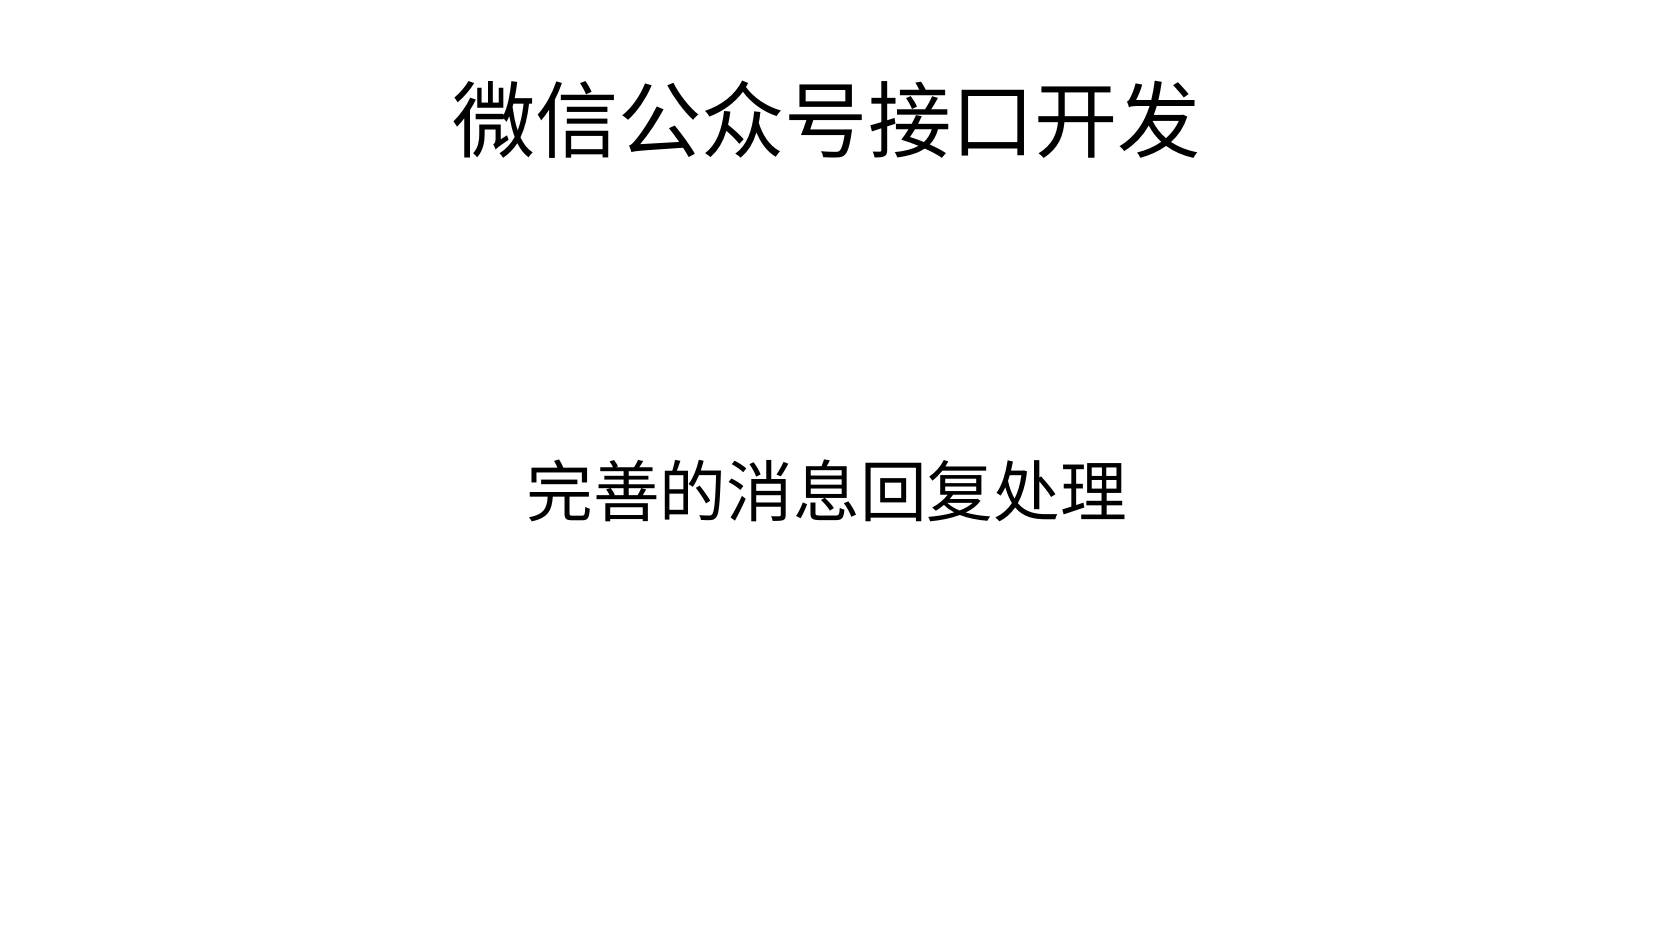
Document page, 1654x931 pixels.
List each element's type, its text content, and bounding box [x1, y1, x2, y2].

title 微信公众号接口开发 [82, 37, 1571, 193]
subtitle 完善的消息回复处理 [82, 217, 1571, 758]
